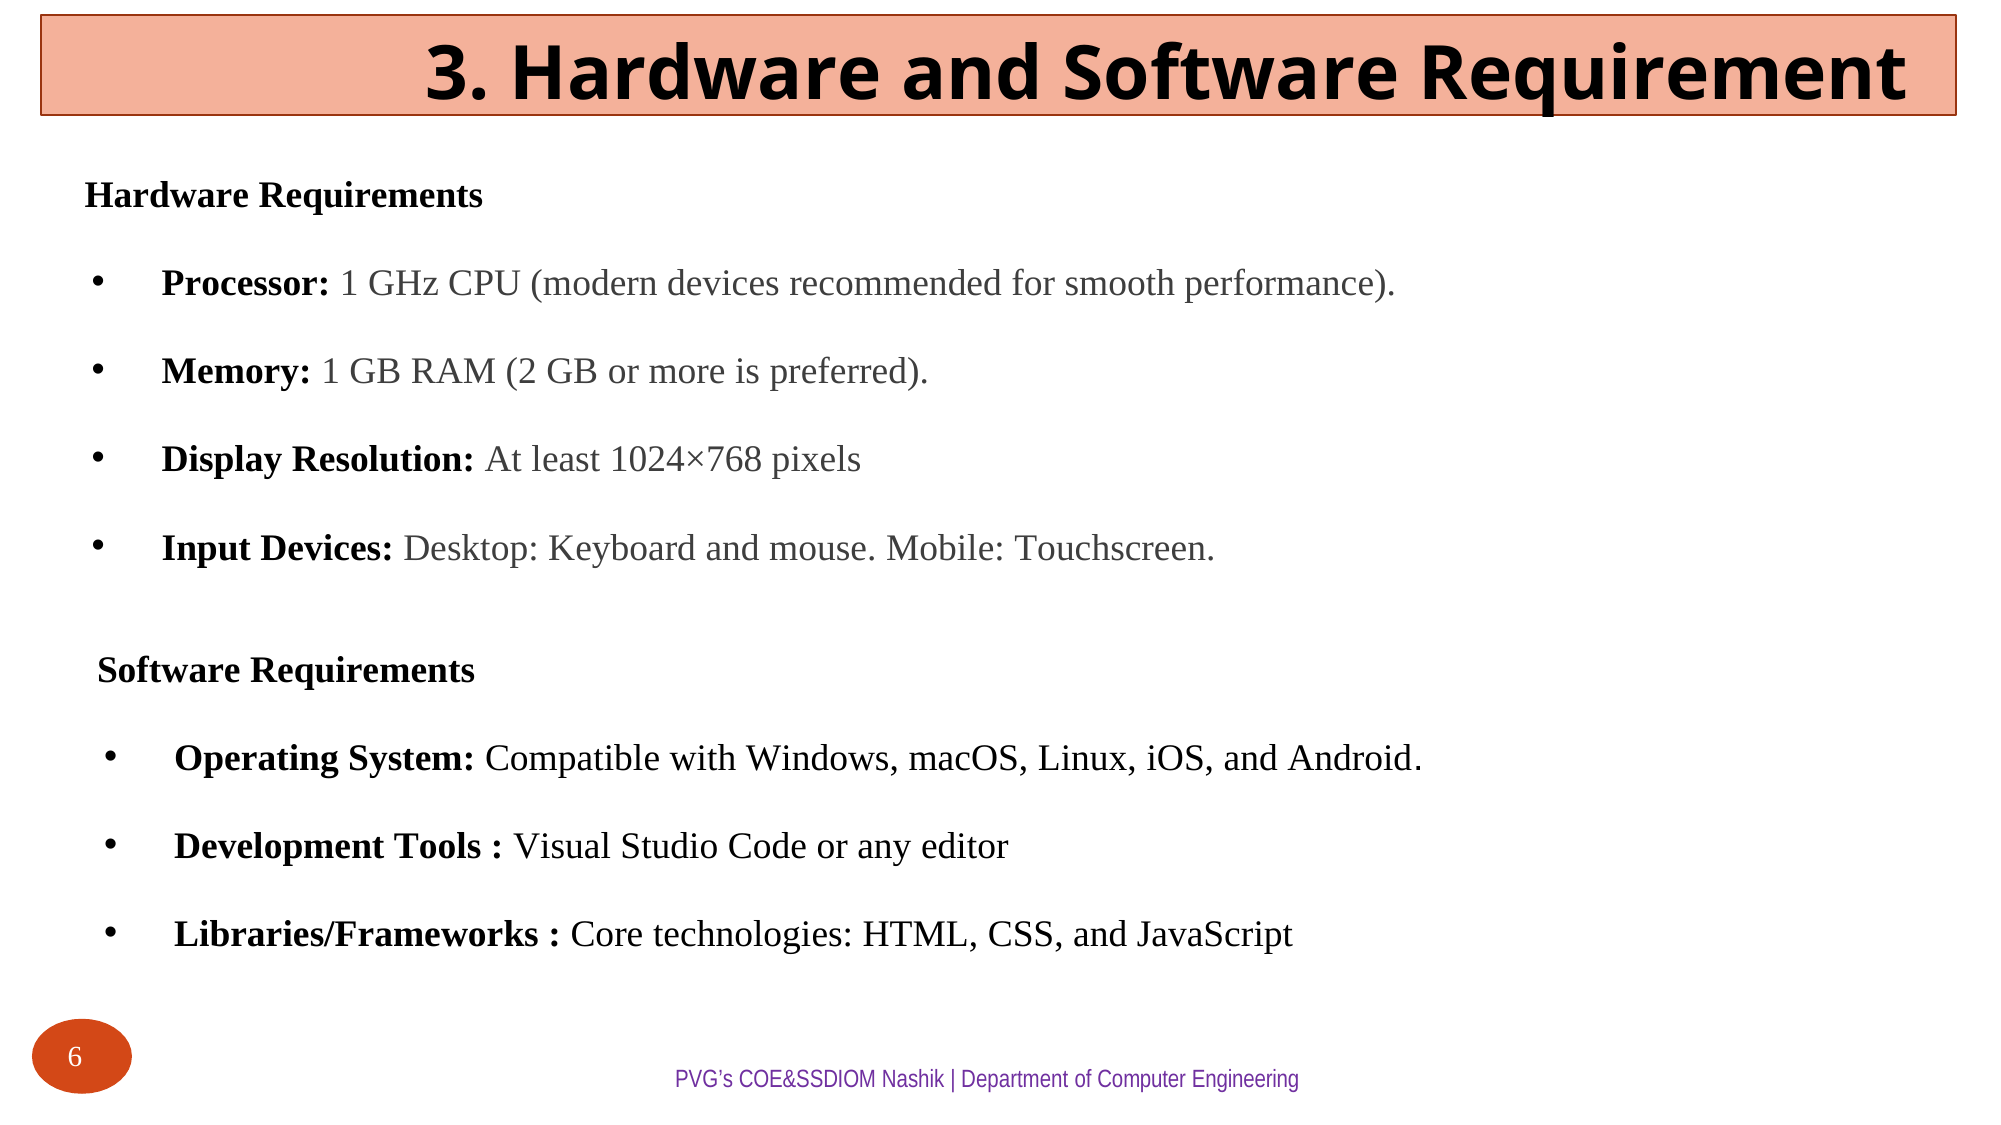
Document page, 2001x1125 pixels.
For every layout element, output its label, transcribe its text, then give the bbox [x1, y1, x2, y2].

text_box [31, 1018, 132, 1094]
text_box Software Requirements Operating System: Compatible with Windows, macOS, Linux, iOS, and Android. Development Tools : Visual Studio Code or any editor Libraries/Frameworks : Core technologies: HTML, CSS, and JavaScript [75, 637, 1726, 967]
slide_number 6 [61, 1038, 105, 1076]
footer PVG’s COE&SSDIOM Nashik | Department of Computer Engineering [672, 1061, 1306, 1095]
title 3. Hardware and Software Requirement [40, 15, 1956, 116]
text_box Hardware Requirements Processor: 1 GHz CPU (modern devices recommended for smooth performance). Memory: 1 GB RAM (2 GB or more is preferred). Display Resolution: At least 1024×768 pixels Input Devices: Desktop: Keyboard and mouse. Mobile: Touchscreen. [62, 162, 1713, 582]
